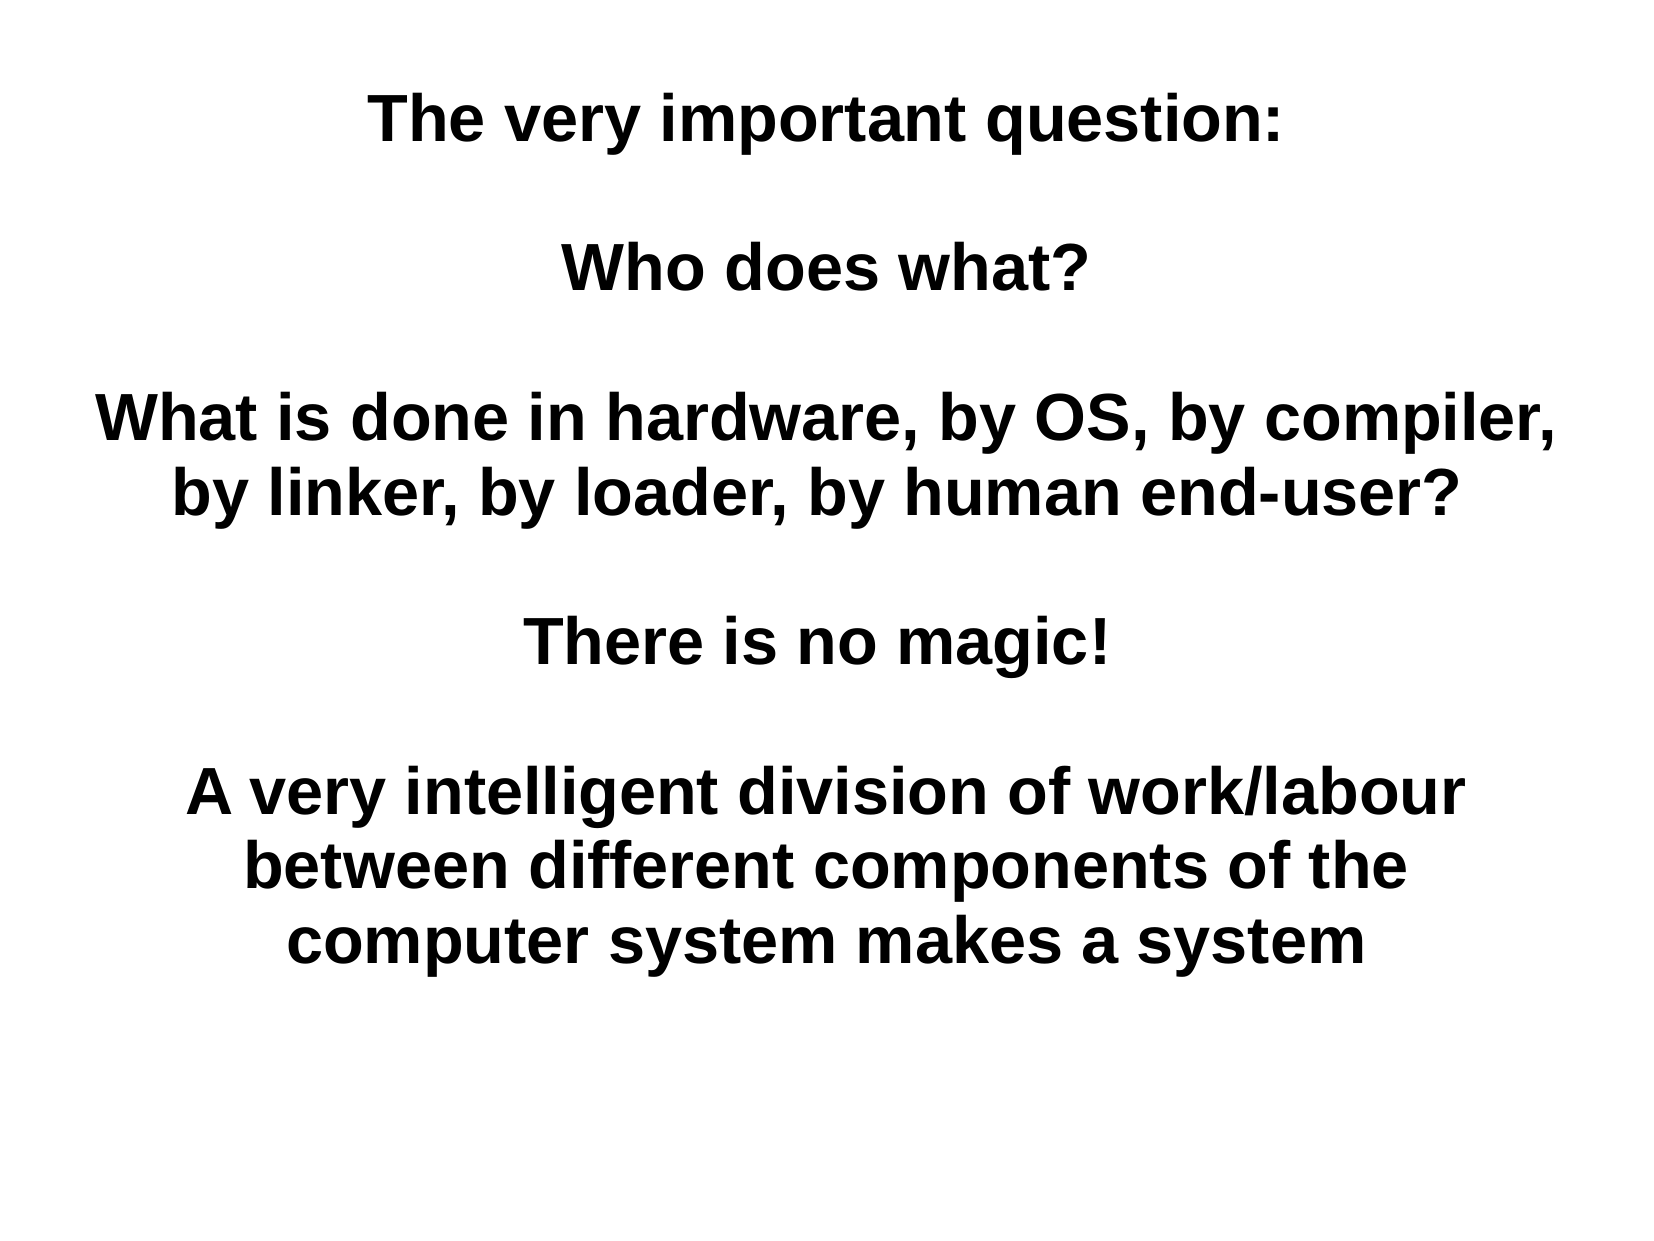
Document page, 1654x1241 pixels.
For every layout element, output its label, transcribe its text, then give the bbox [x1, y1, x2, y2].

subtitle The very important question: Who does what? What is done in hardware, by OS, by compiler, by linker, by loader, by human end-user? There is no magic! A very intelligent division of work/labour between different components of the computer system makes a system [82, 49, 1571, 1010]
